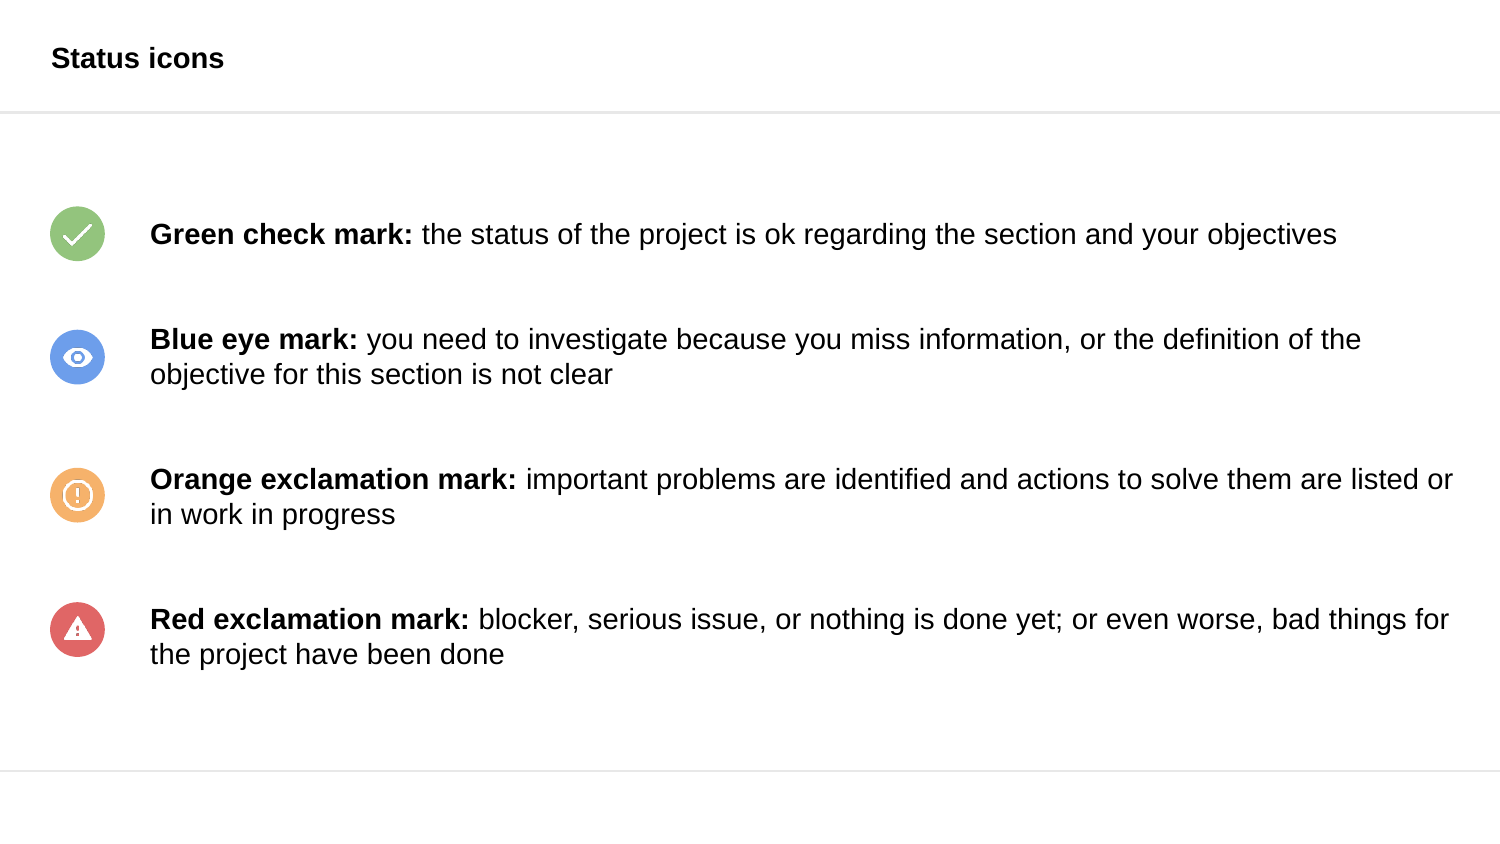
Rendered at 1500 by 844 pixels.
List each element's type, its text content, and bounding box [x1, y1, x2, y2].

list Green check mark: the status of the project is ok regarding the section and your objectives Blue eye mark: you need to investigate because you miss information, or the definition of the objective for this section is not clear Orange exclamation mark: important problems are identified and actions to solve them are listed or in work in progress Red exclamation mark: blocker, serious issue, or nothing is done yet; or even worse, bad things for the project have been done [139, 123, 1477, 763]
picture [61, 612, 94, 644]
picture [59, 476, 96, 514]
text_box [60, 255, 95, 262]
picture [56, 213, 98, 255]
text_box [98, 215, 105, 252]
text_box [50, 467, 105, 523]
text_box [50, 216, 56, 251]
text_box [59, 206, 96, 213]
picture [61, 342, 94, 374]
text_box [50, 602, 105, 657]
text_box [50, 329, 105, 385]
title Status icons [39, 15, 524, 98]
